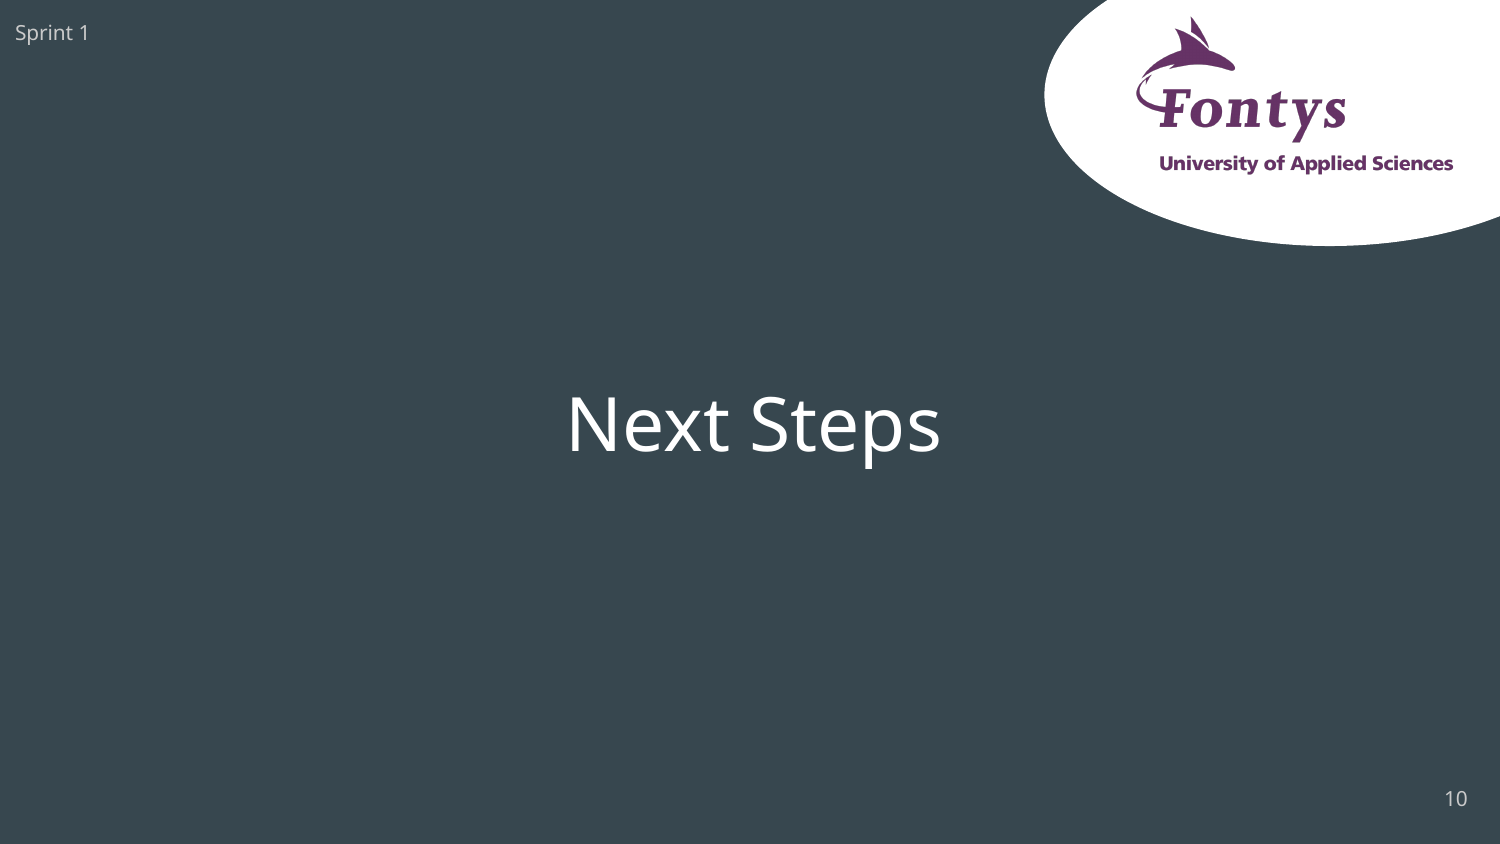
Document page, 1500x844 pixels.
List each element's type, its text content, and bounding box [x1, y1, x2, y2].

title Next Steps [110, 351, 1399, 493]
picture [1133, 13, 1456, 177]
slide_number <number> [1392, 767, 1483, 833]
text_box [1045, 0, 1500, 246]
slide_number Sprint 1 [0, 0, 307, 65]
